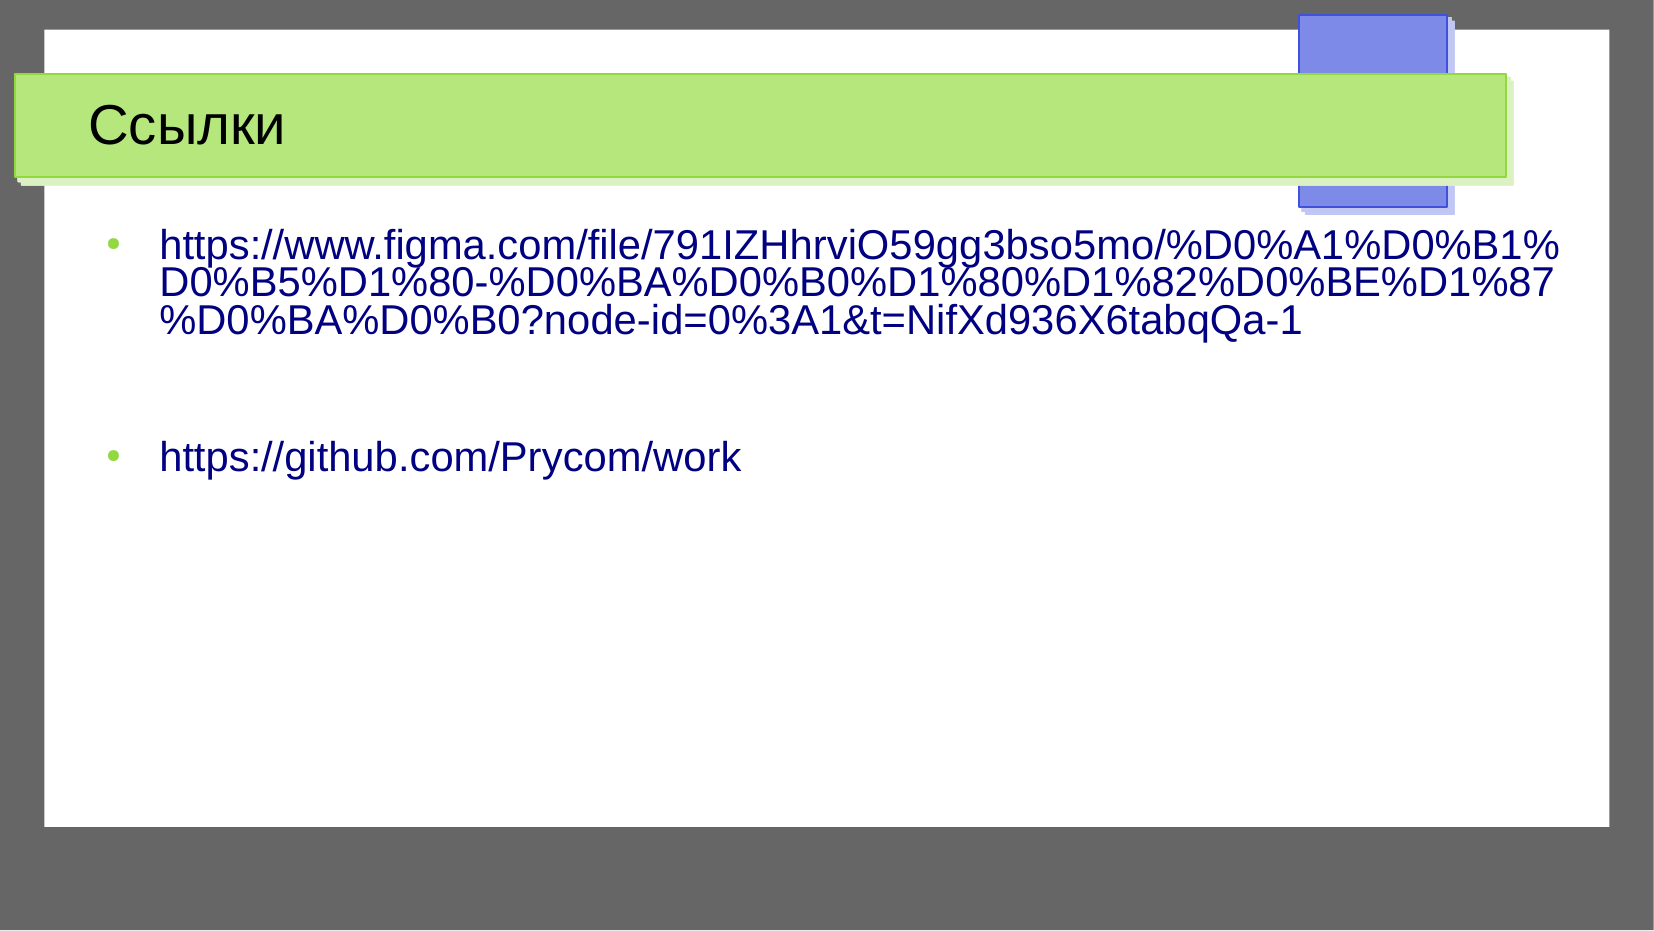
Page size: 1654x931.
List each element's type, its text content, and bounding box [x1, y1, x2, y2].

title Ссылки [88, 73, 1506, 178]
list https://www.figma.com/file/791IZHhrviO59gg3bso5mo/%D0%A1%D0%B1%D0%B5%D1%80-%D0%BA%D0%B0%D1%80%D1%82%D0%BE%D1%87%D0%BA%D0%B0?node-id=0%3A1&t=NifXd936X6tabqQa-1 https://github.com/Prycom/work [88, 221, 1565, 813]
